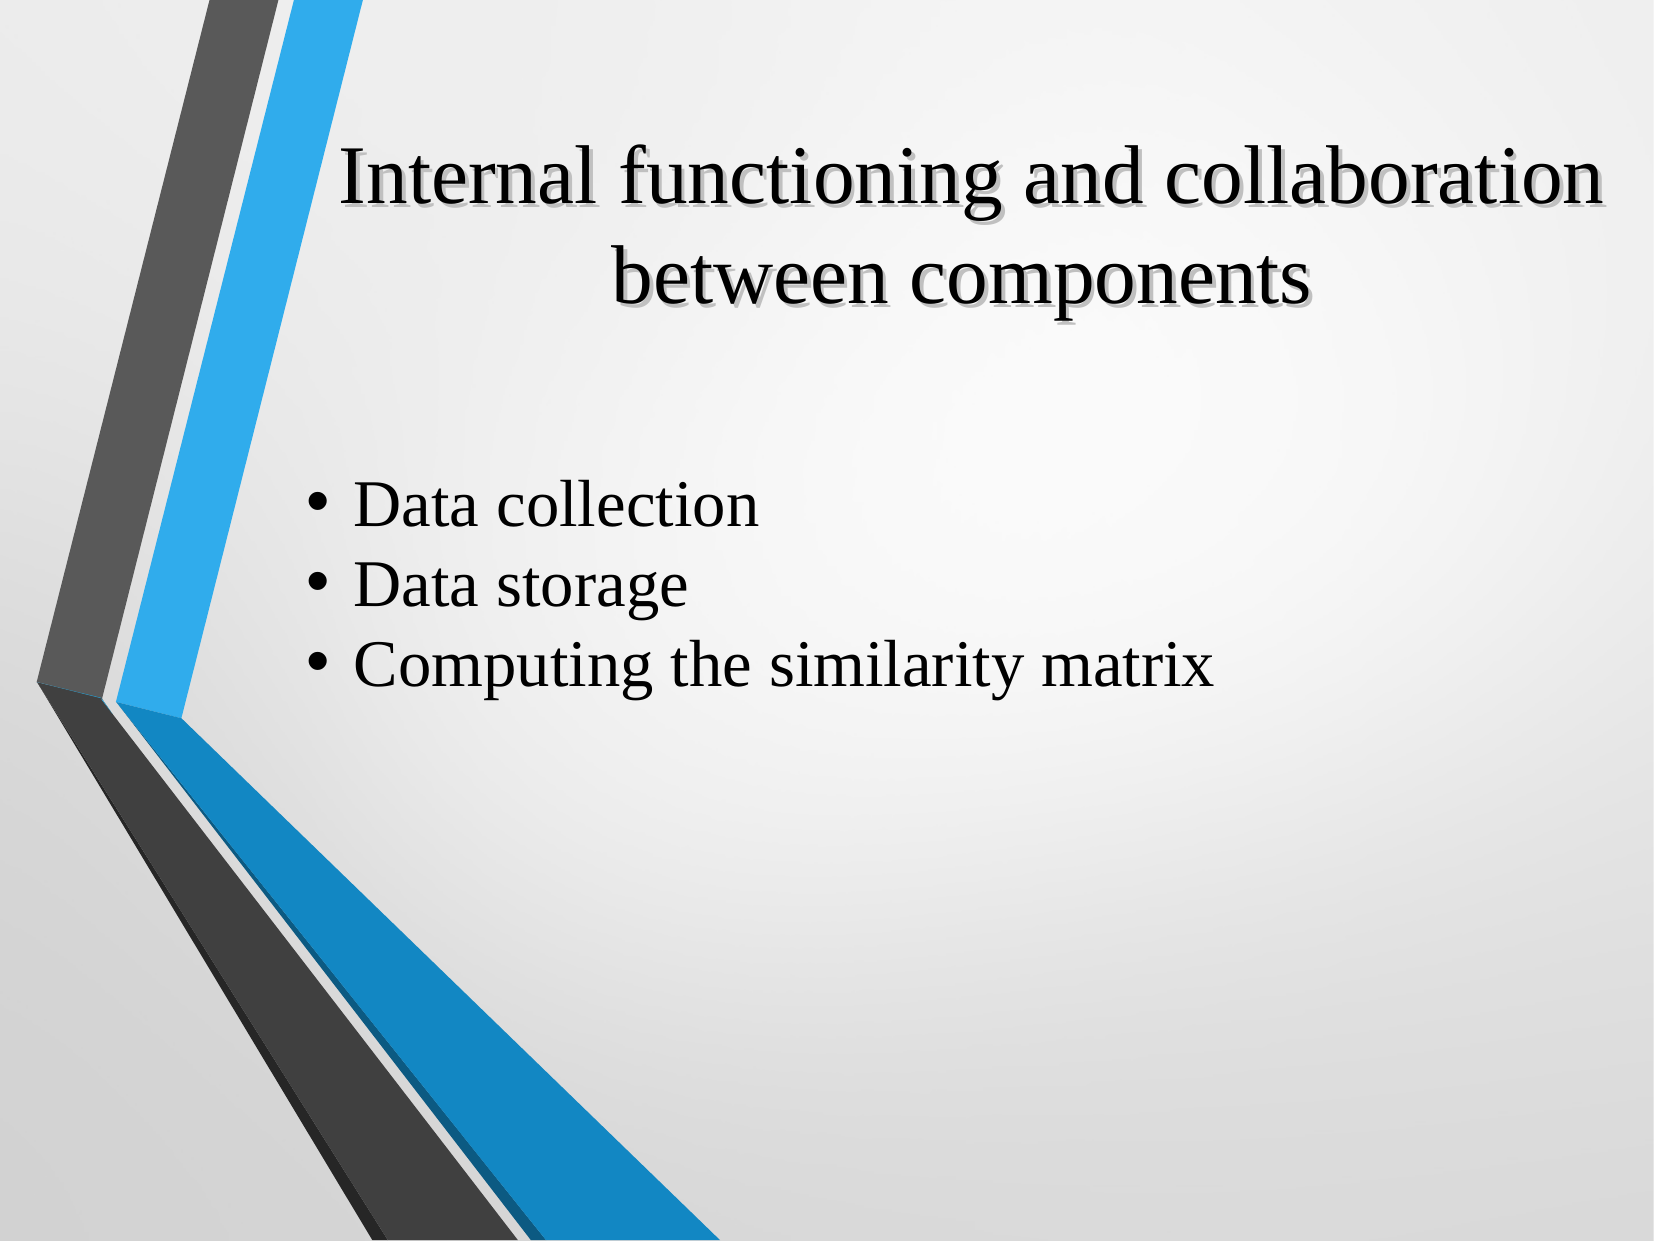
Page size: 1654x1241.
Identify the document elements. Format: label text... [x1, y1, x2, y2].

title Internal functioning and collaboration between components [221, 104, 1654, 328]
text_box Data collection Data storage Computing the similarity matrix [291, 452, 1654, 710]
